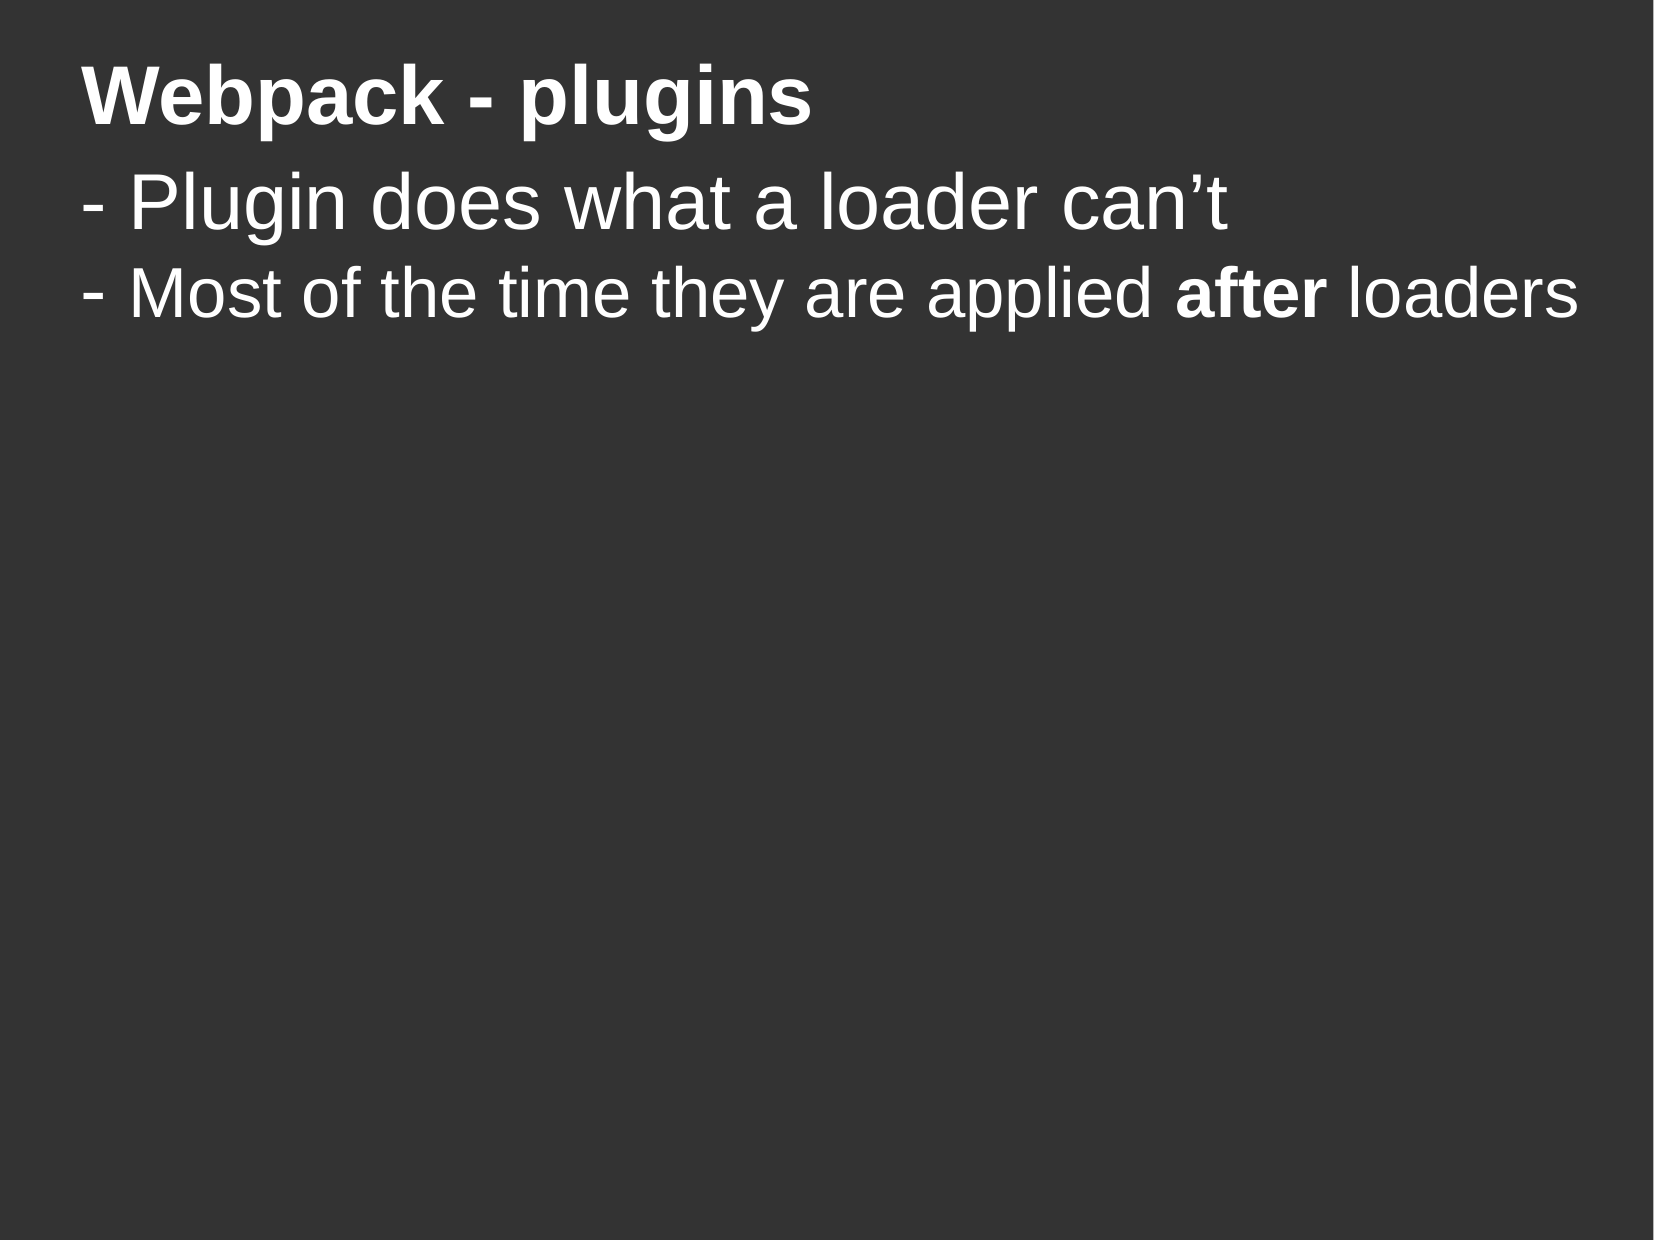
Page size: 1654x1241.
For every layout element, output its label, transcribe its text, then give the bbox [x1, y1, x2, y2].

title - Plugin does what a loader can’t - Most of the time they are applied after loaders [80, 157, 1654, 773]
title Webpack - plugins [81, 49, 1570, 257]
